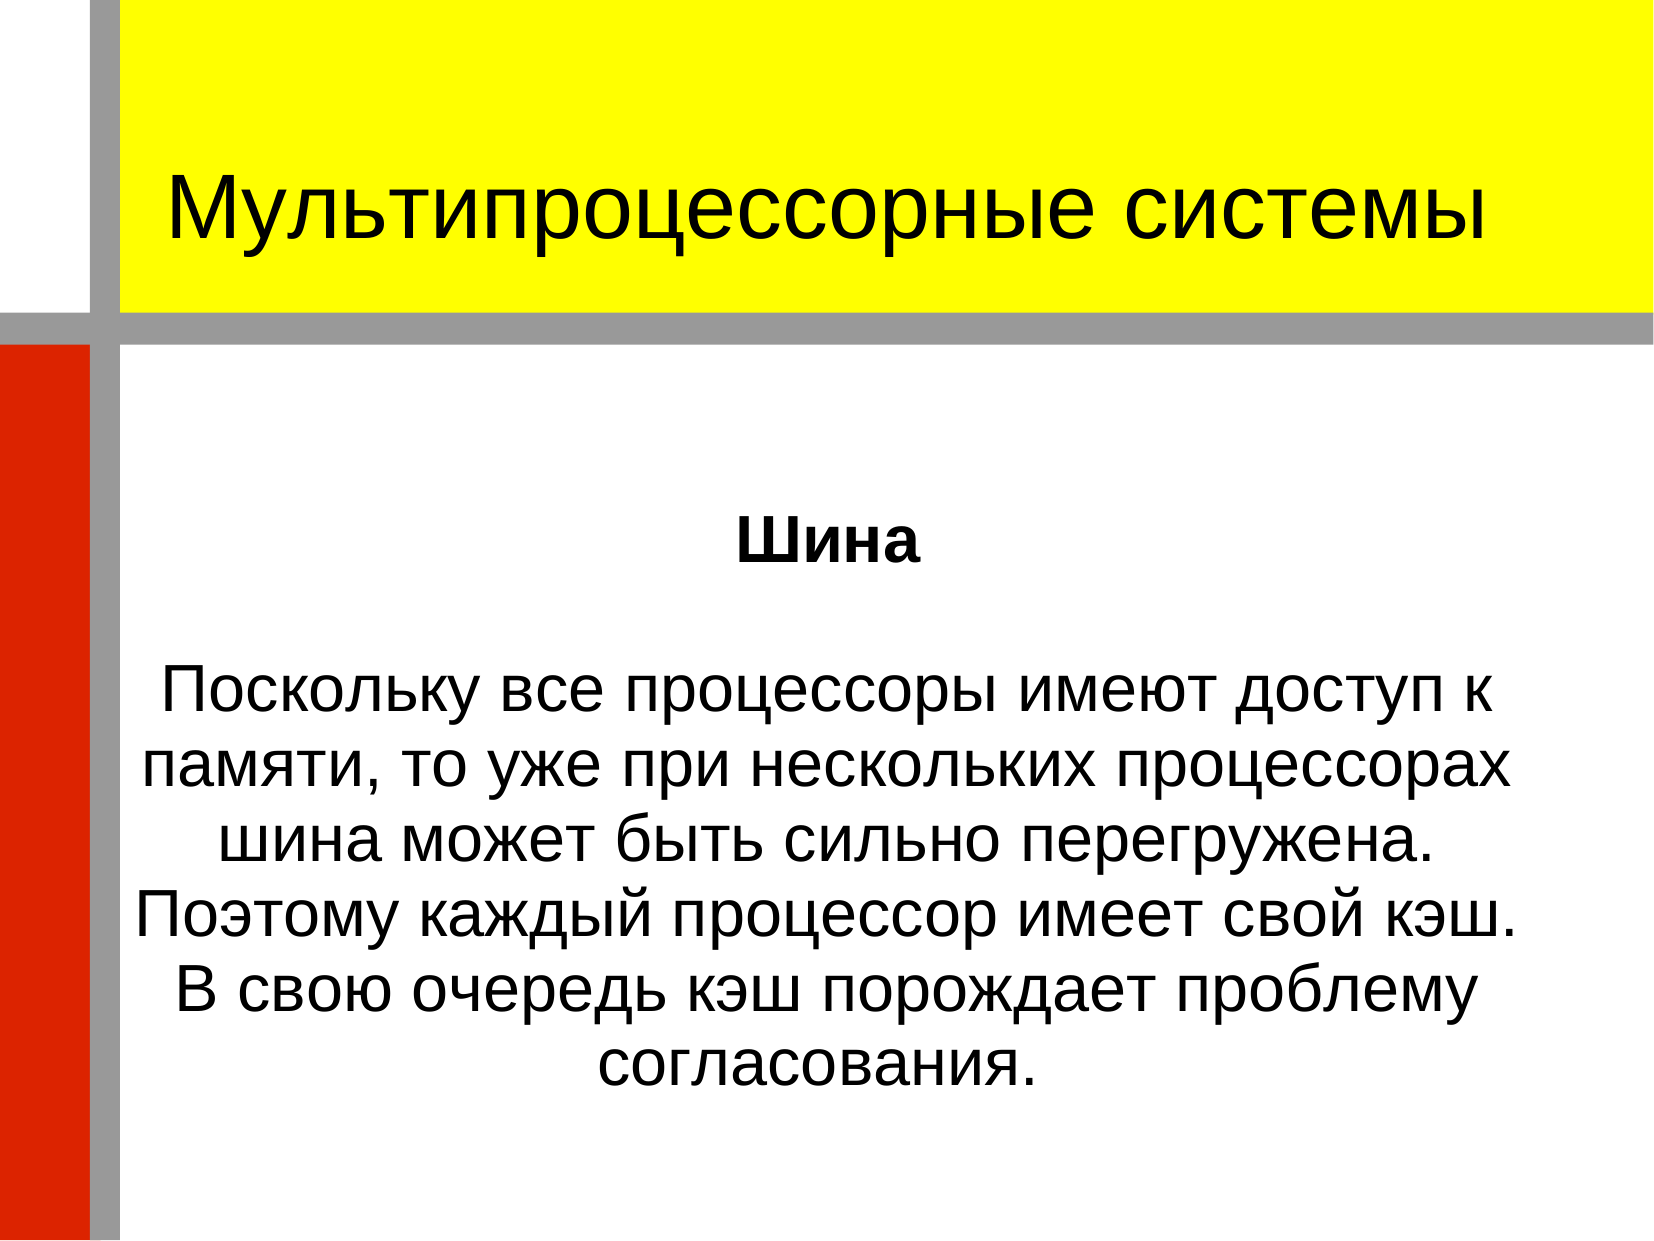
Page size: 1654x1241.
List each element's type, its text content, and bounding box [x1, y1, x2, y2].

subtitle Шина Поскольку все процессоры имеют доступ к памяти, то уже при нескольких процессорах шина может быть сильно перегружена. Поэтому каждый процессор имеет свой кэш. В свою очередь кэш порождает проблему согласования. [121, 399, 1534, 1203]
title Мультипроцессорные системы [121, 110, 1534, 303]
